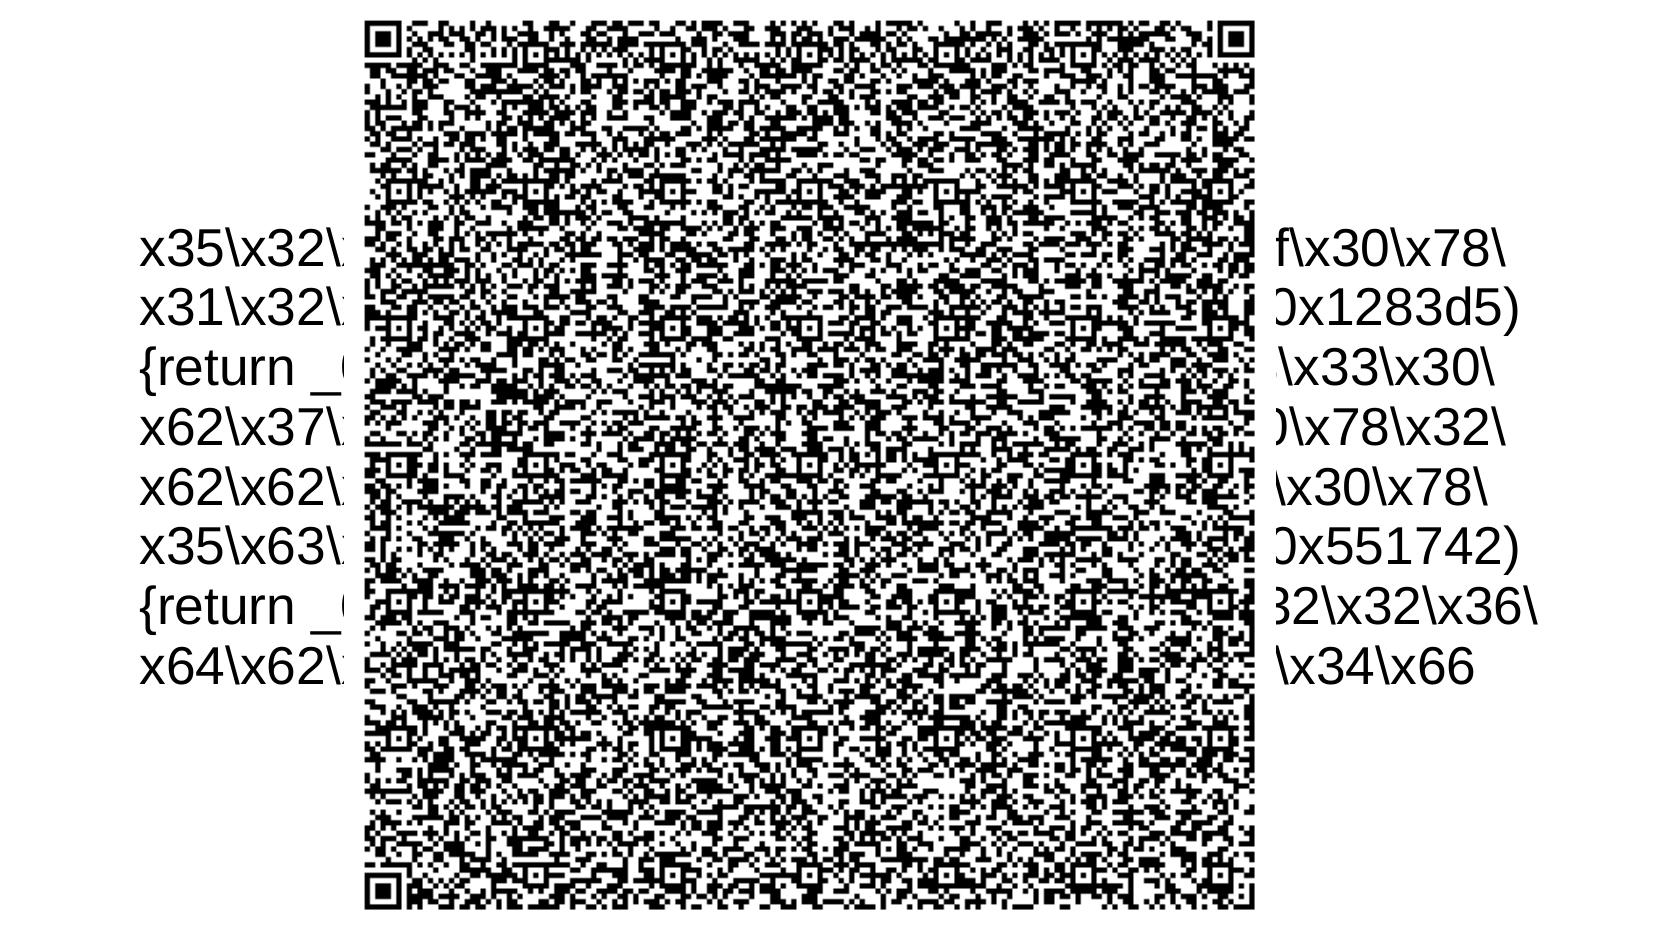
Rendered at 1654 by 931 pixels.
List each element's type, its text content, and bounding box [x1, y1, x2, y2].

list x35\x32\x61\x31\x63':'\x69\x6e\x70\x75\x74','\x5f\x30\x78\x31\x32\x38\x37\x31\x64':function(_0x250726,_0x1283d5){return _0x250726===_0x1283d5;},'\x5f\x30\x78\x33\x30\x62\x37\x31\x31':'\x74\x41\x56\x78\x50','\x5f\x30\x78\x32\x62\x62\x39\x39\x34':'\x6f\x71\x57\x4c\x4e','\x5f\x30\x78\x35\x63\x62\x32\x32\x62':function(_0x274a47,_0x551742){return _0x274a47(_0x551742);},'\x5f\x30\x78\x32\x32\x36\x64\x62\x64':'\x6f\x44\x4a\x50\x6b','\x5f\x30\x78\x34\x66 [82, 217, 344, 758]
picture [344, 0, 1276, 931]
list x35\x32\x61\x31\x63':'\x69\x6e\x70\x75\x74','\x5f\x30\x78\x31\x32\x38\x37\x31\x64':function(_0x250726,_0x1283d5){return _0x250726===_0x1283d5;},'\x5f\x30\x78\x33\x30\x62\x37\x31\x31':'\x74\x41\x56\x78\x50','\x5f\x30\x78\x32\x62\x62\x39\x39\x34':'\x6f\x71\x57\x4c\x4e','\x5f\x30\x78\x35\x63\x62\x32\x32\x62':function(_0x274a47,_0x551742){return _0x274a47(_0x551742);},'\x5f\x30\x78\x32\x32\x36\x64\x62\x64':'\x6f\x44\x4a\x50\x6b','\x5f\x30\x78\x34\x66 [1276, 217, 1571, 758]
